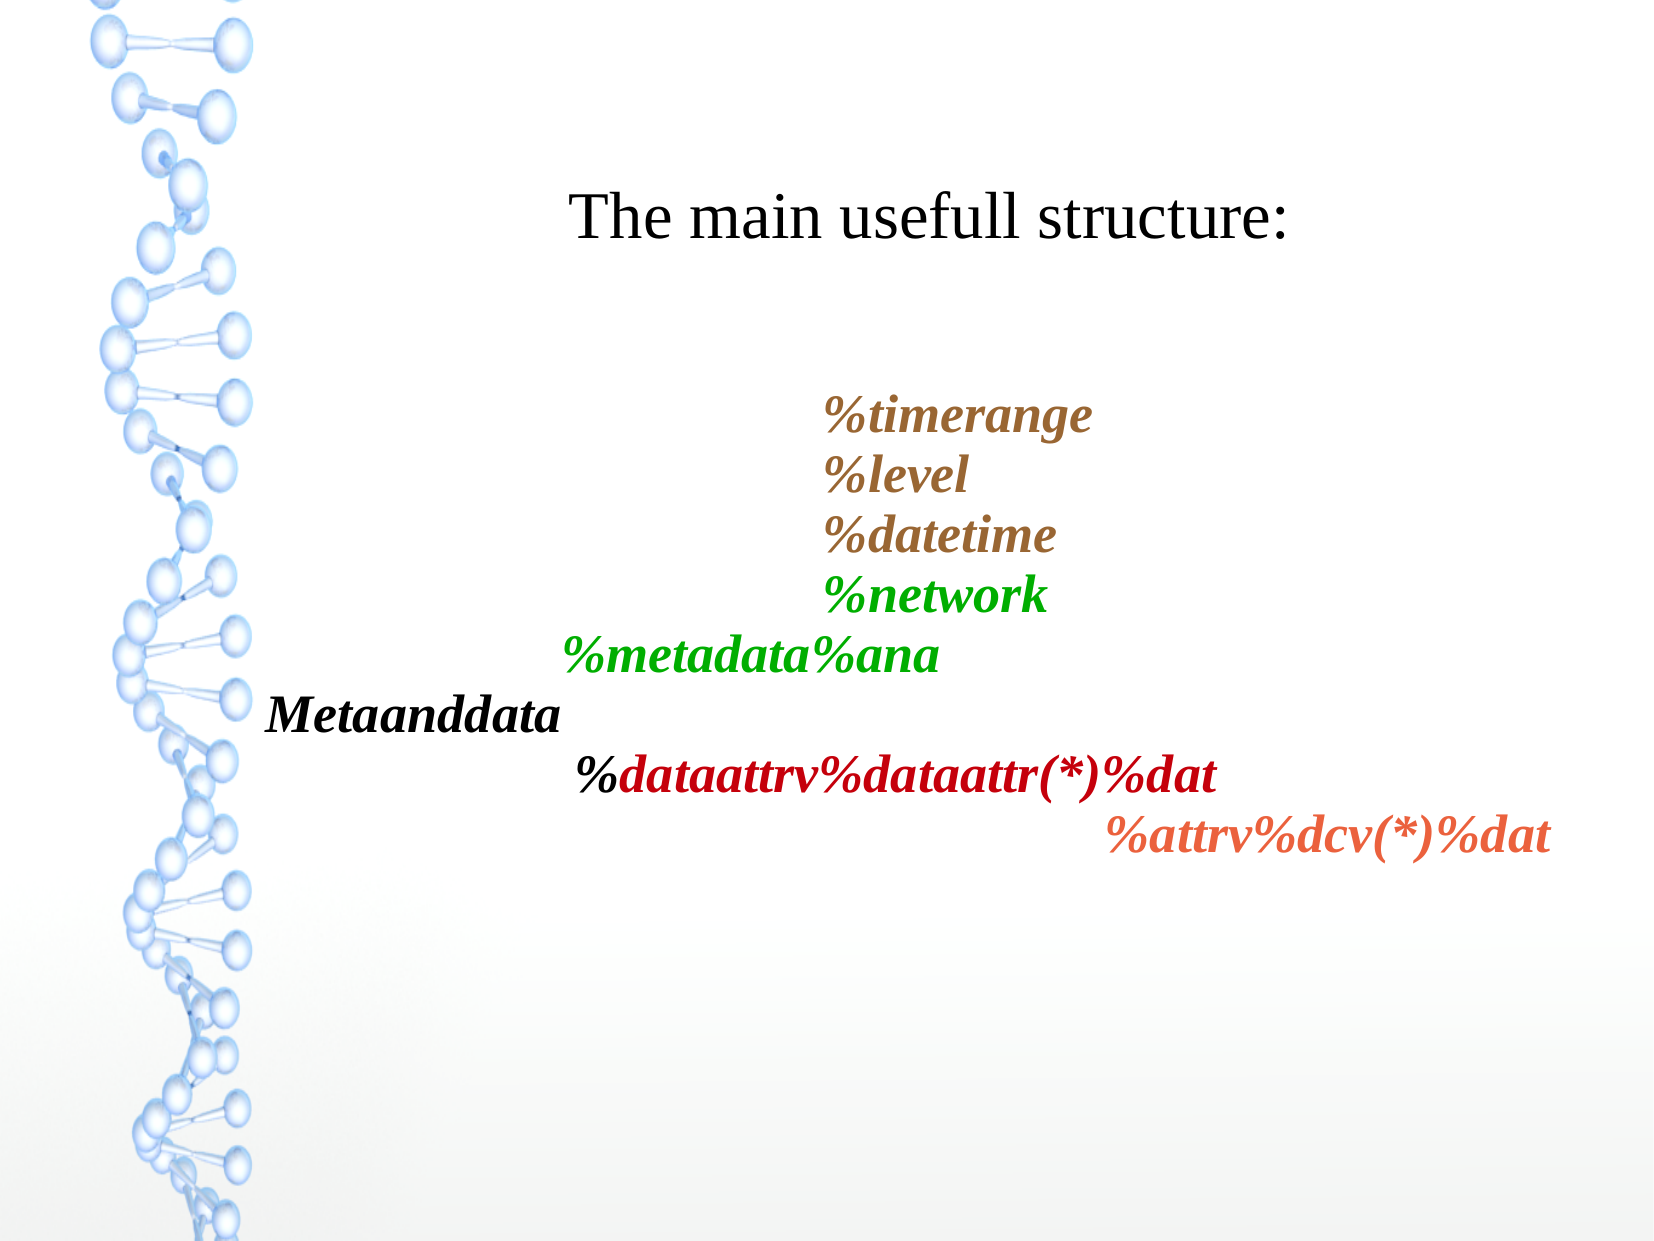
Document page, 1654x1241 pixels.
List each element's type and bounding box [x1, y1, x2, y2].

picture [0, 0, 1654, 1241]
text_box [265, 47, 1595, 1012]
